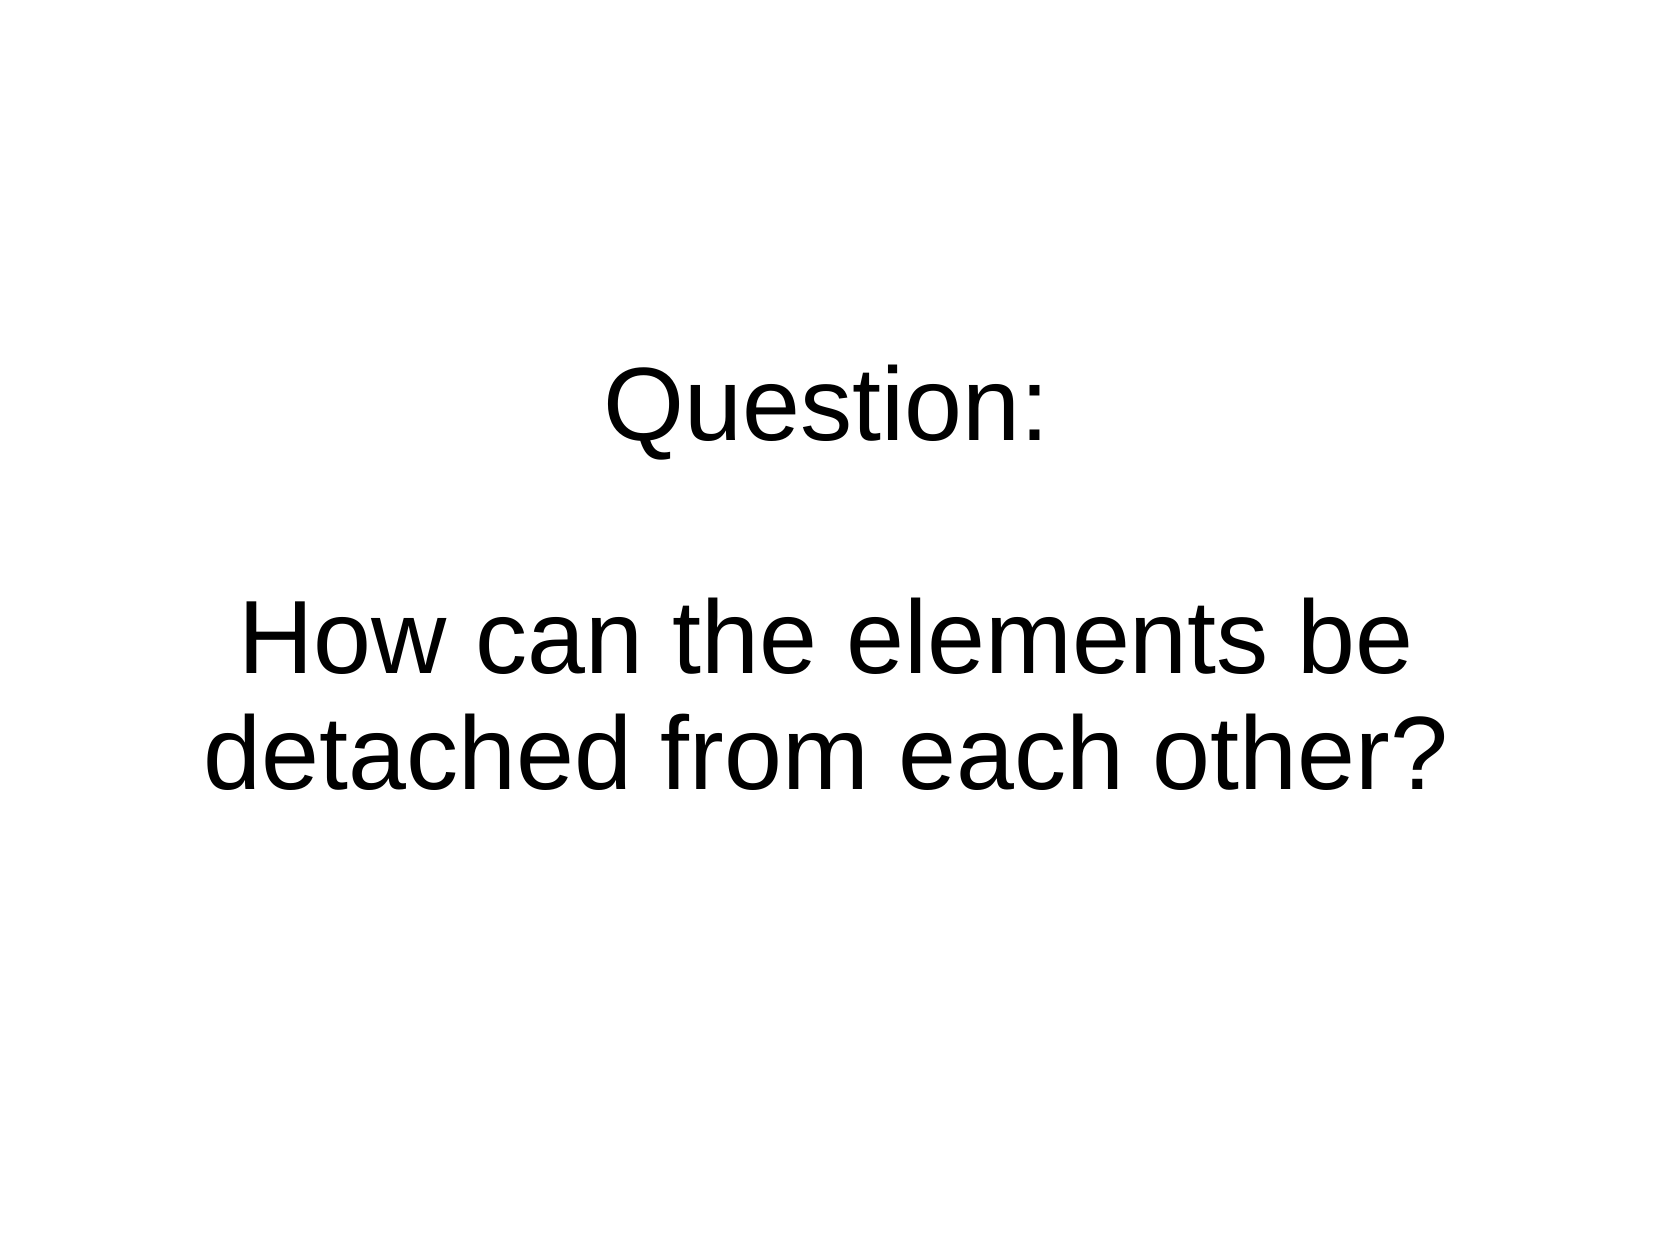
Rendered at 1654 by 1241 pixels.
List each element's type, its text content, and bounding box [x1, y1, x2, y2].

subtitle Question: How can the elements be detached from each other? [82, 49, 1571, 1109]
